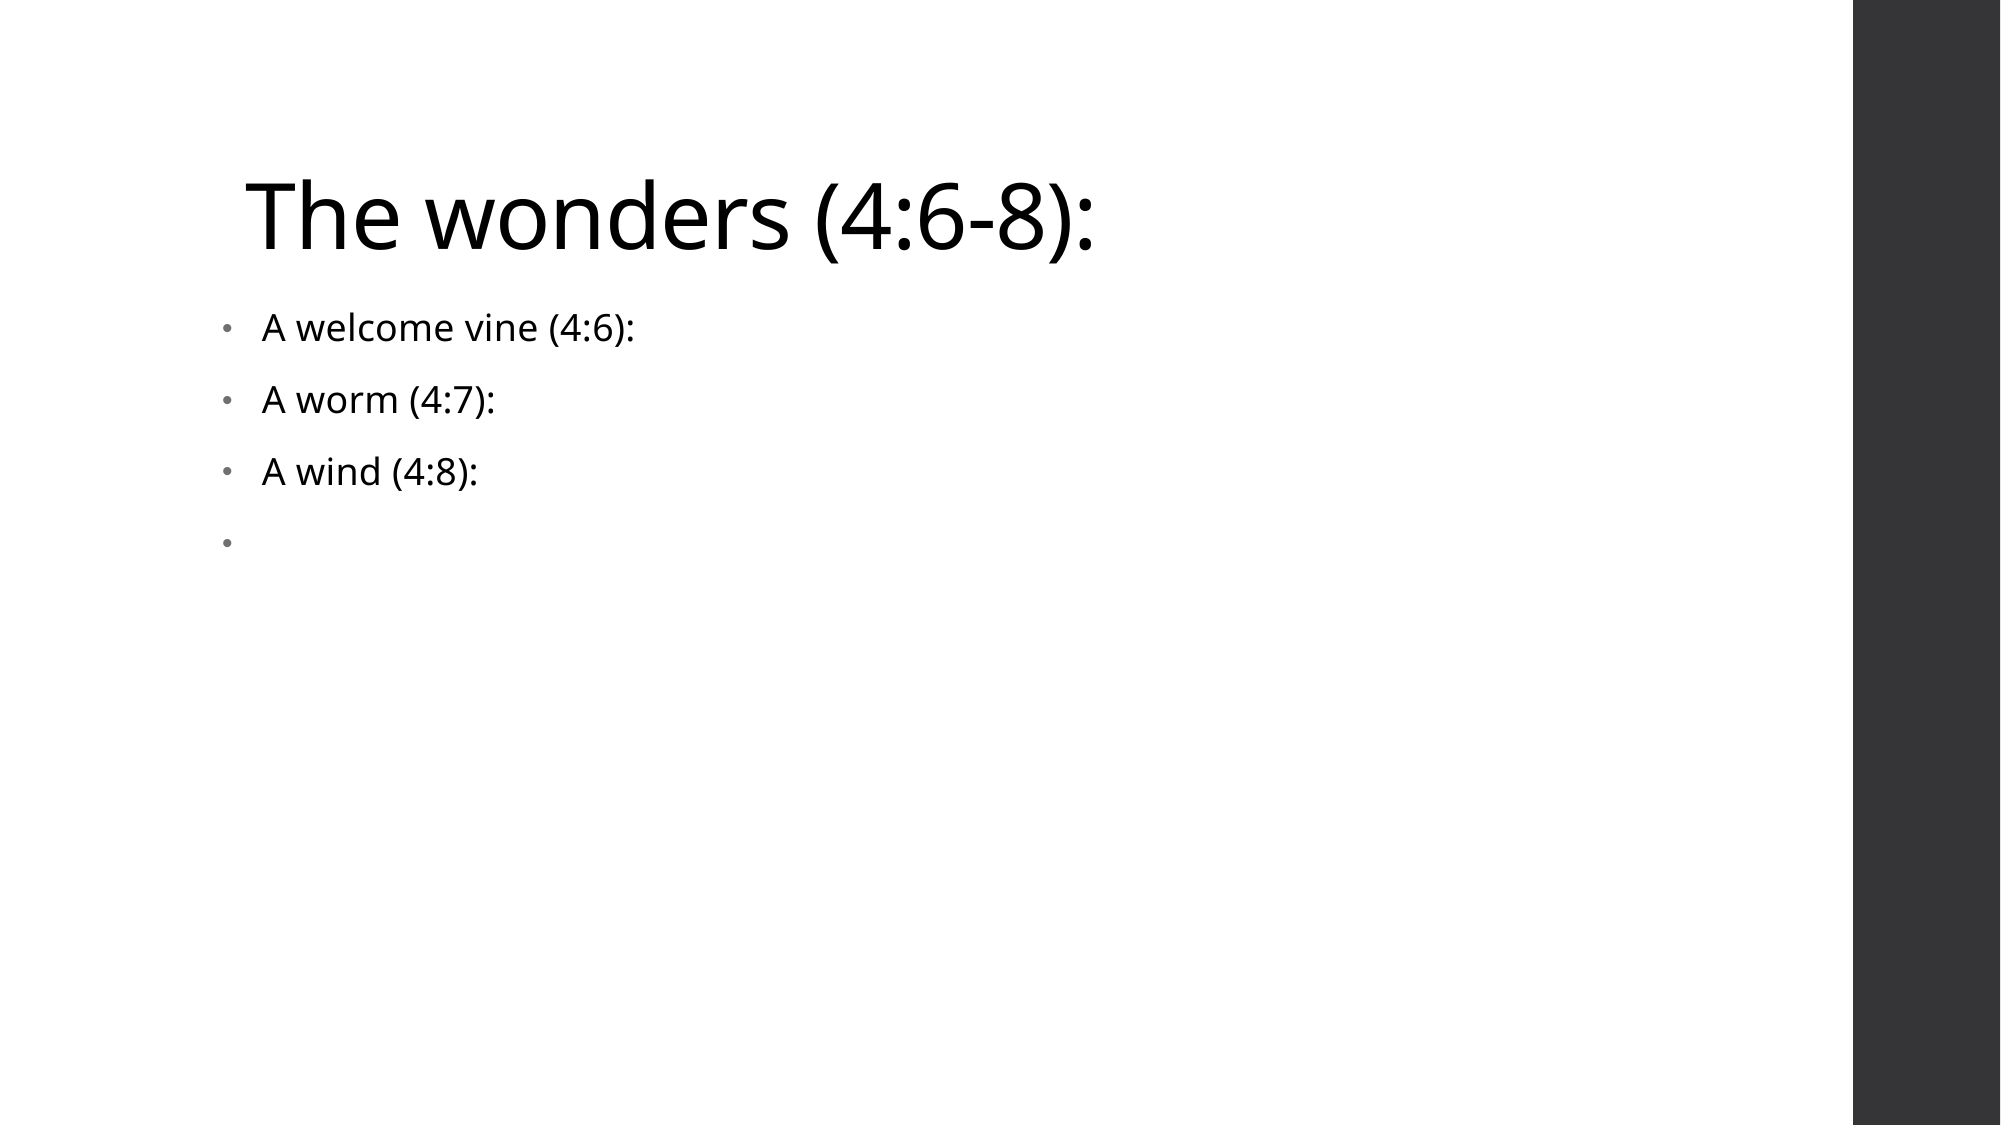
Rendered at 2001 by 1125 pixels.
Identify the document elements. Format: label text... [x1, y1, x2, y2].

list A welcome vine (4:6): A worm (4:7): A wind (4:8): [206, 299, 1617, 1014]
title The wonders (4:6-8): [206, 60, 1797, 278]
